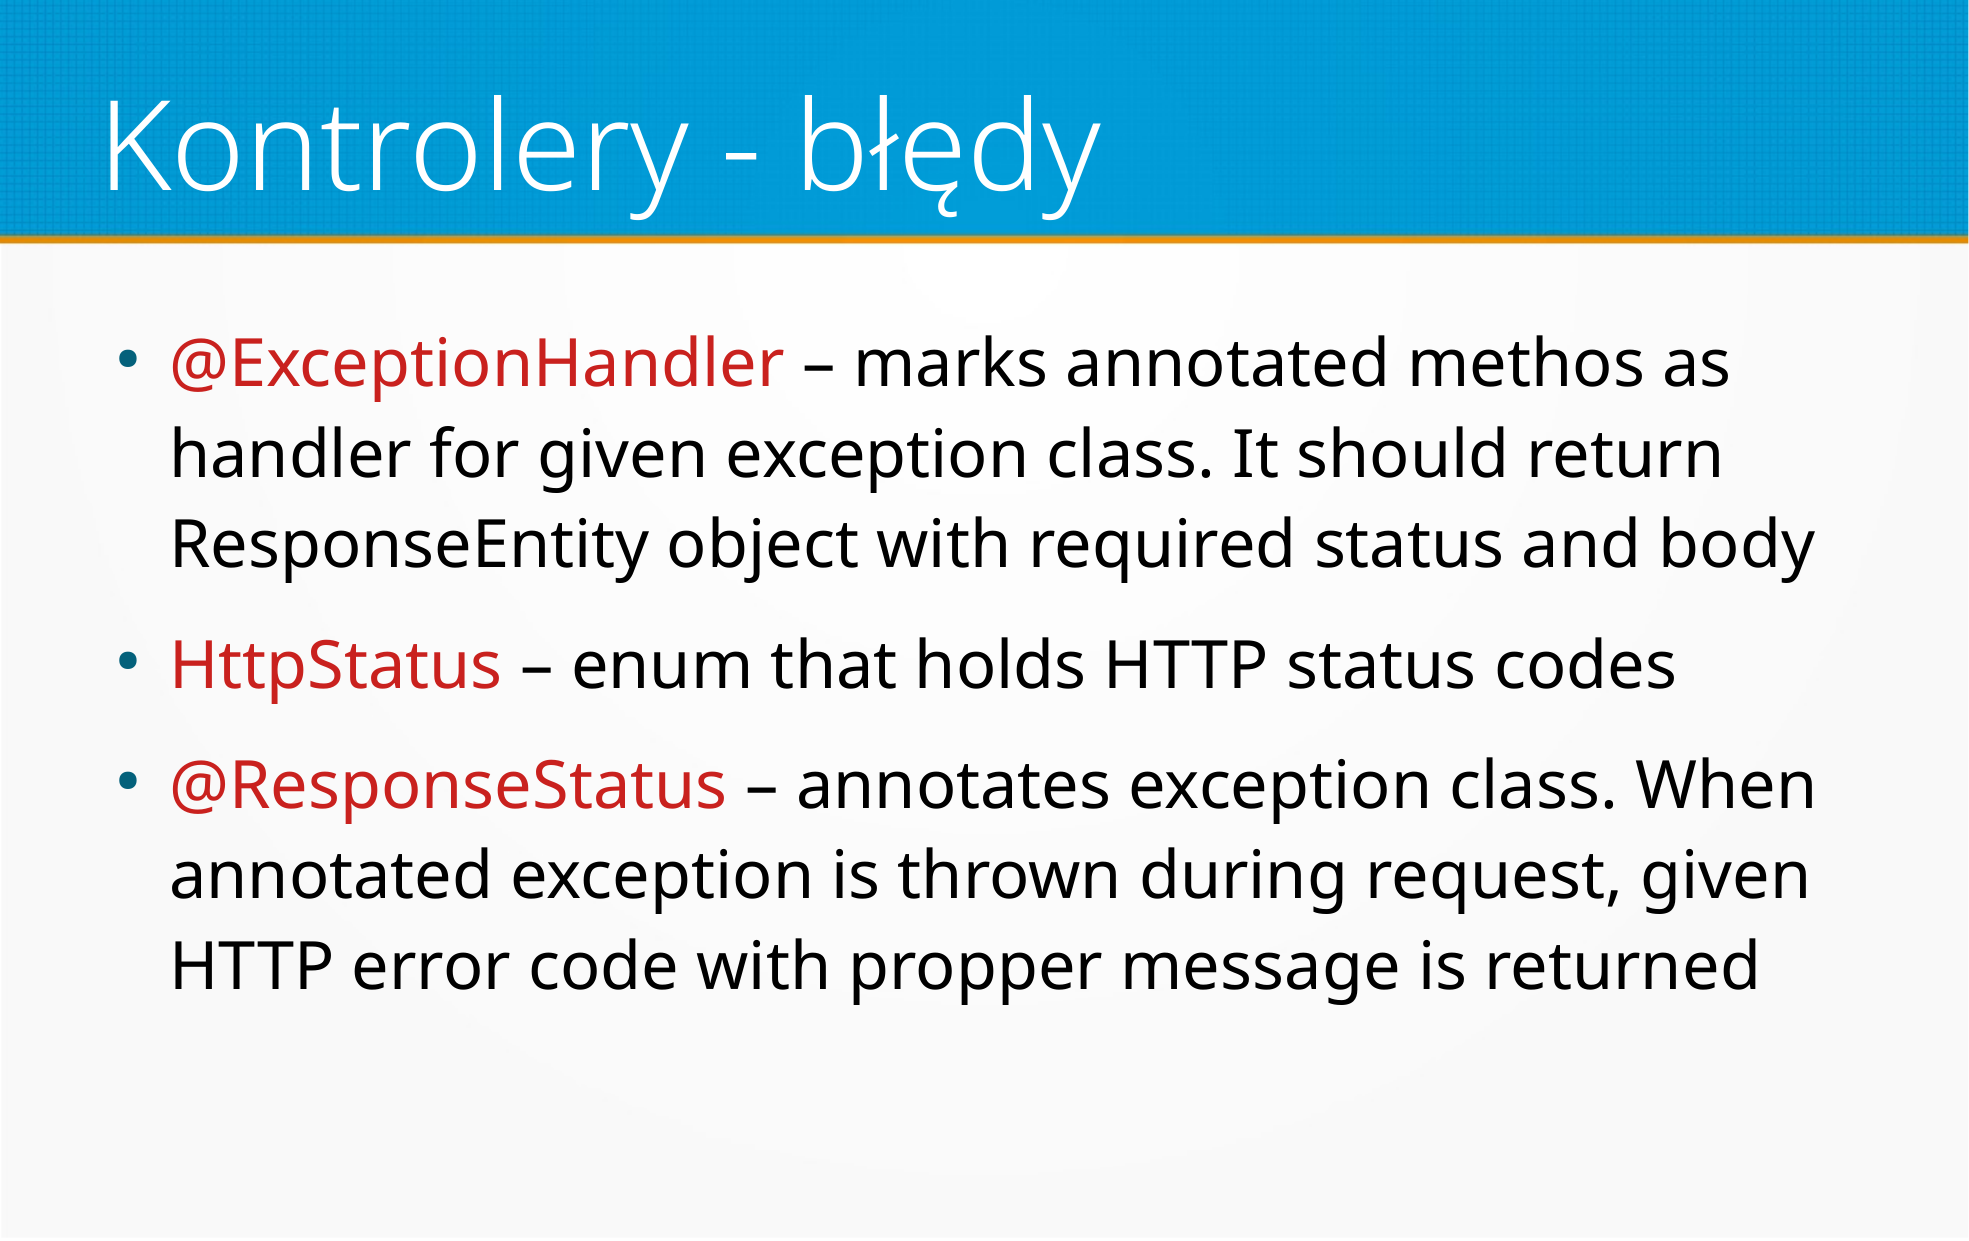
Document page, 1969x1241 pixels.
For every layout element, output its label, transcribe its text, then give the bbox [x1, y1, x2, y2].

list @ExceptionHandler – marks annotated methos as handler for given exception class. It should return ResponseEntity object with required status and body HttpStatus – enum that holds HTTP status codes @ResponseStatus – annotates exception class. When annotated exception is thrown during request, given HTTP error code with propper message is returned [98, 315, 1861, 1081]
title Kontrolery - błędy [98, 19, 1870, 227]
picture [0, 233, 1969, 1241]
